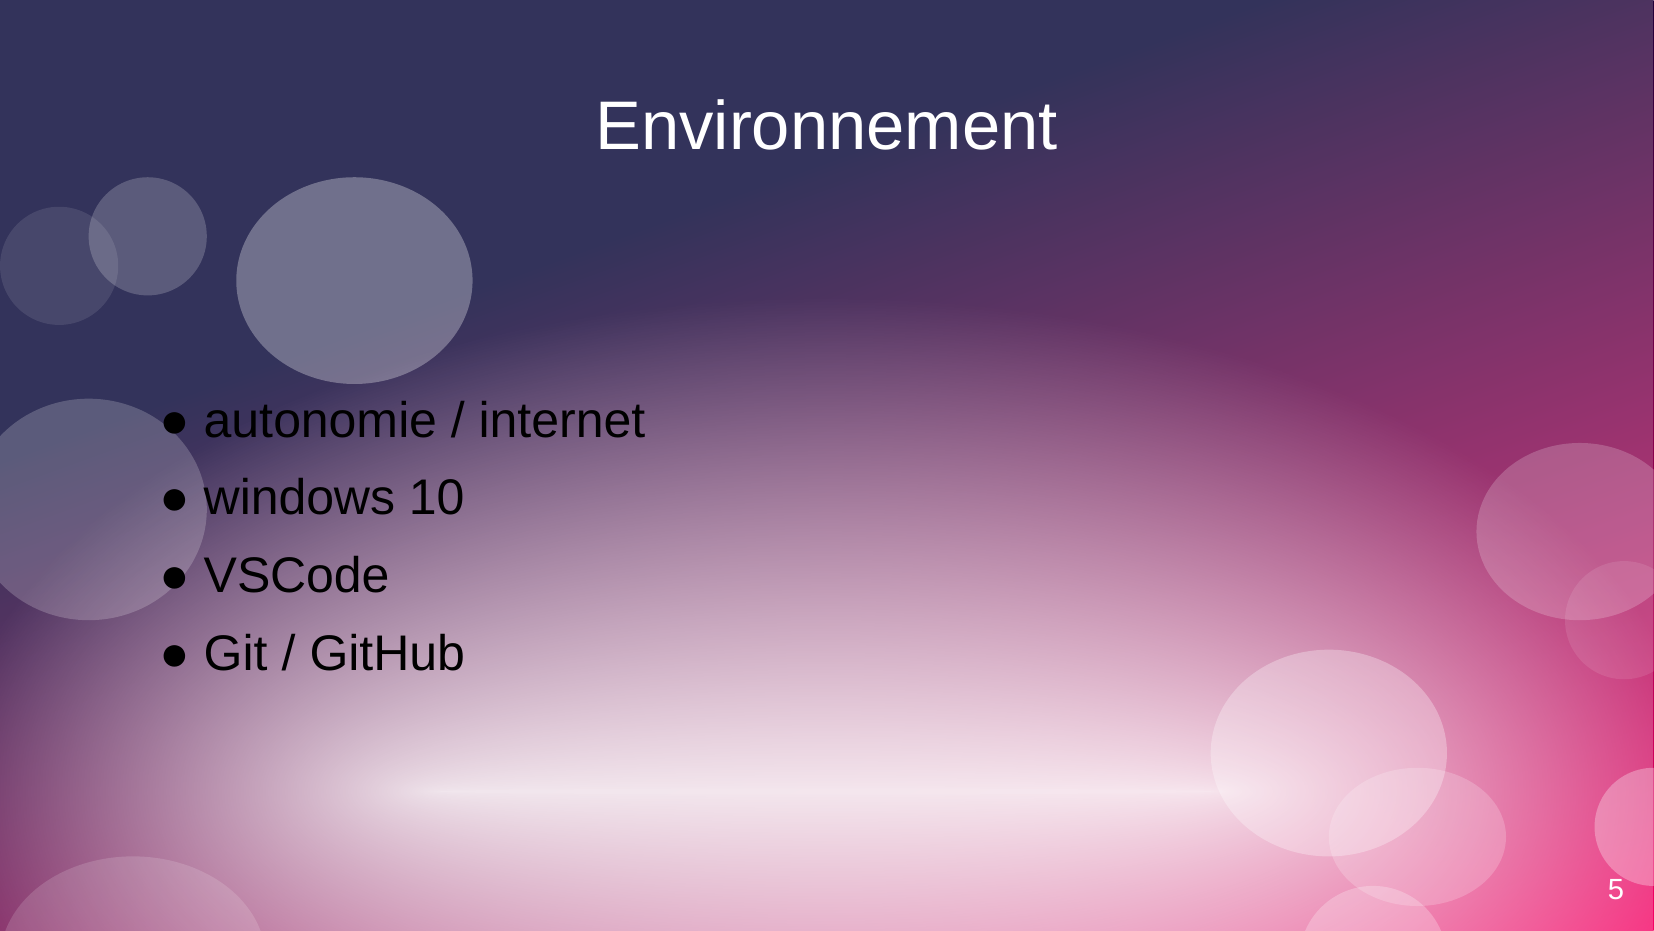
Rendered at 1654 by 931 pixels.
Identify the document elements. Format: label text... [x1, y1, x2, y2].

title Environnement [88, 44, 1565, 207]
list ● autonomie / internet ● windows 10 ● VSCode ● Git / GitHub [88, 236, 1565, 827]
